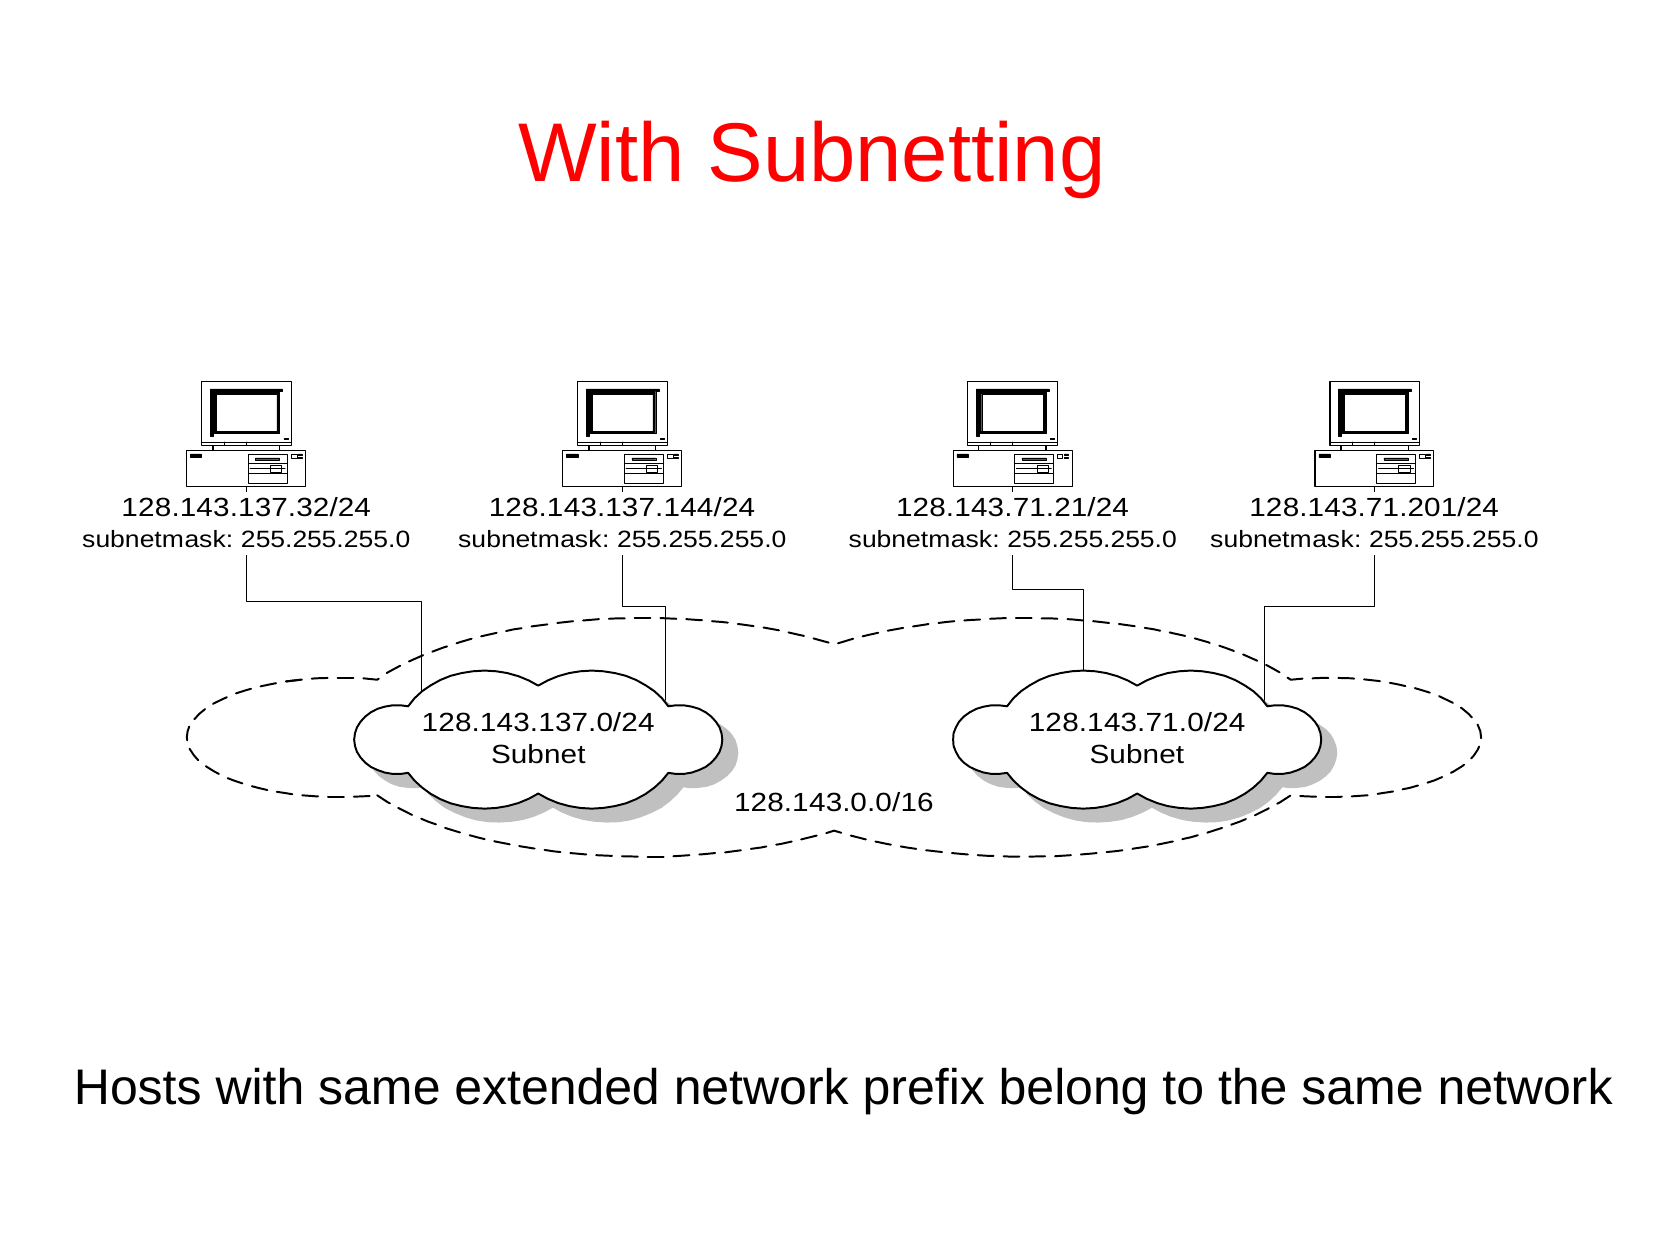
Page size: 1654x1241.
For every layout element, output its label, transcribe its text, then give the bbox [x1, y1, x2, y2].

text_box Hosts with same extended network prefix belong to the same network [41, 1051, 1629, 1123]
title With Subnetting [0, 49, 1654, 257]
chart [58, 354, 1583, 895]
